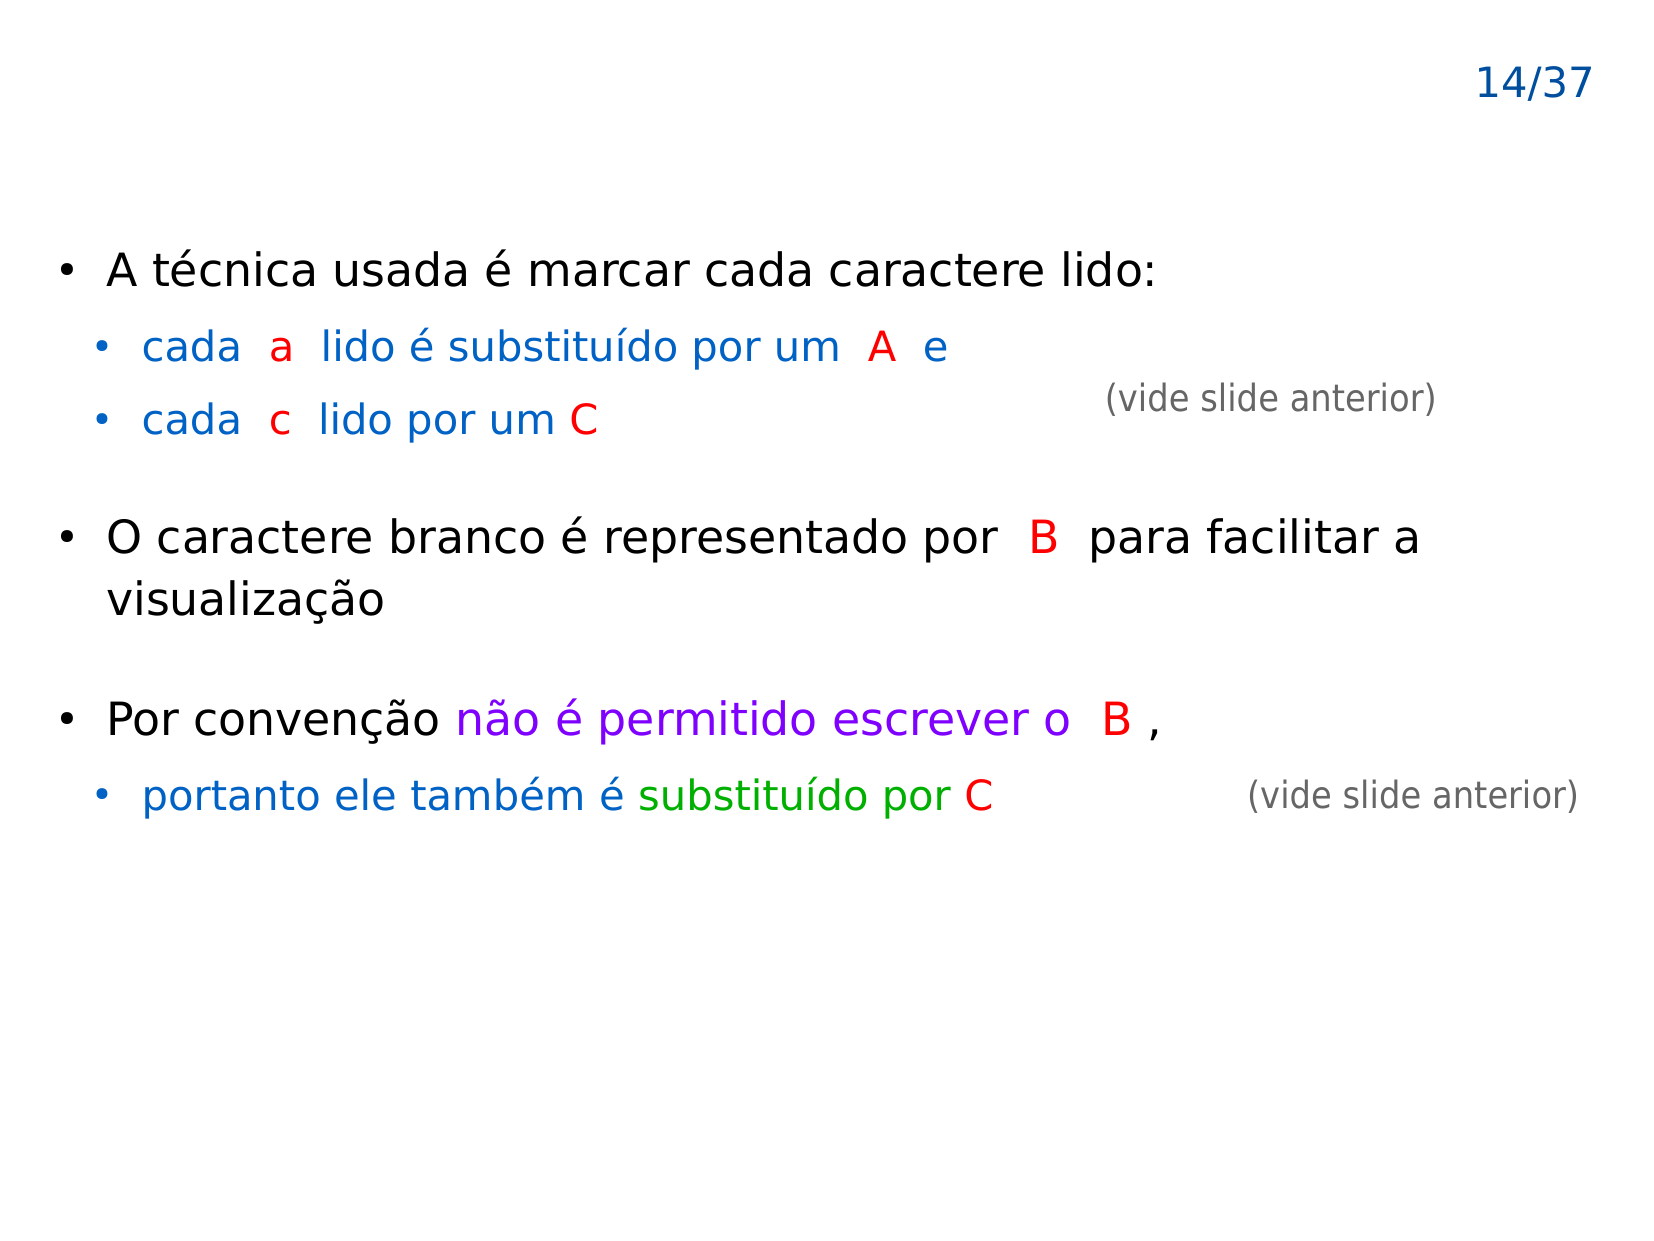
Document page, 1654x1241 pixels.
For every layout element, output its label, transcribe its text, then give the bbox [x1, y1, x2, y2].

text_box (vide slide anterior) [1232, 759, 1595, 825]
list A técnica usada é marcar cada caractere lido: cada a lido é substituído por um A e cada c lido por um C O caractere branco é representado por B para facilitar a visualização Por convenção não é permitido escrever o B , portanto ele também é substituído por C [59, 236, 1595, 1211]
text_box (vide slide anterior) [1090, 363, 1453, 429]
